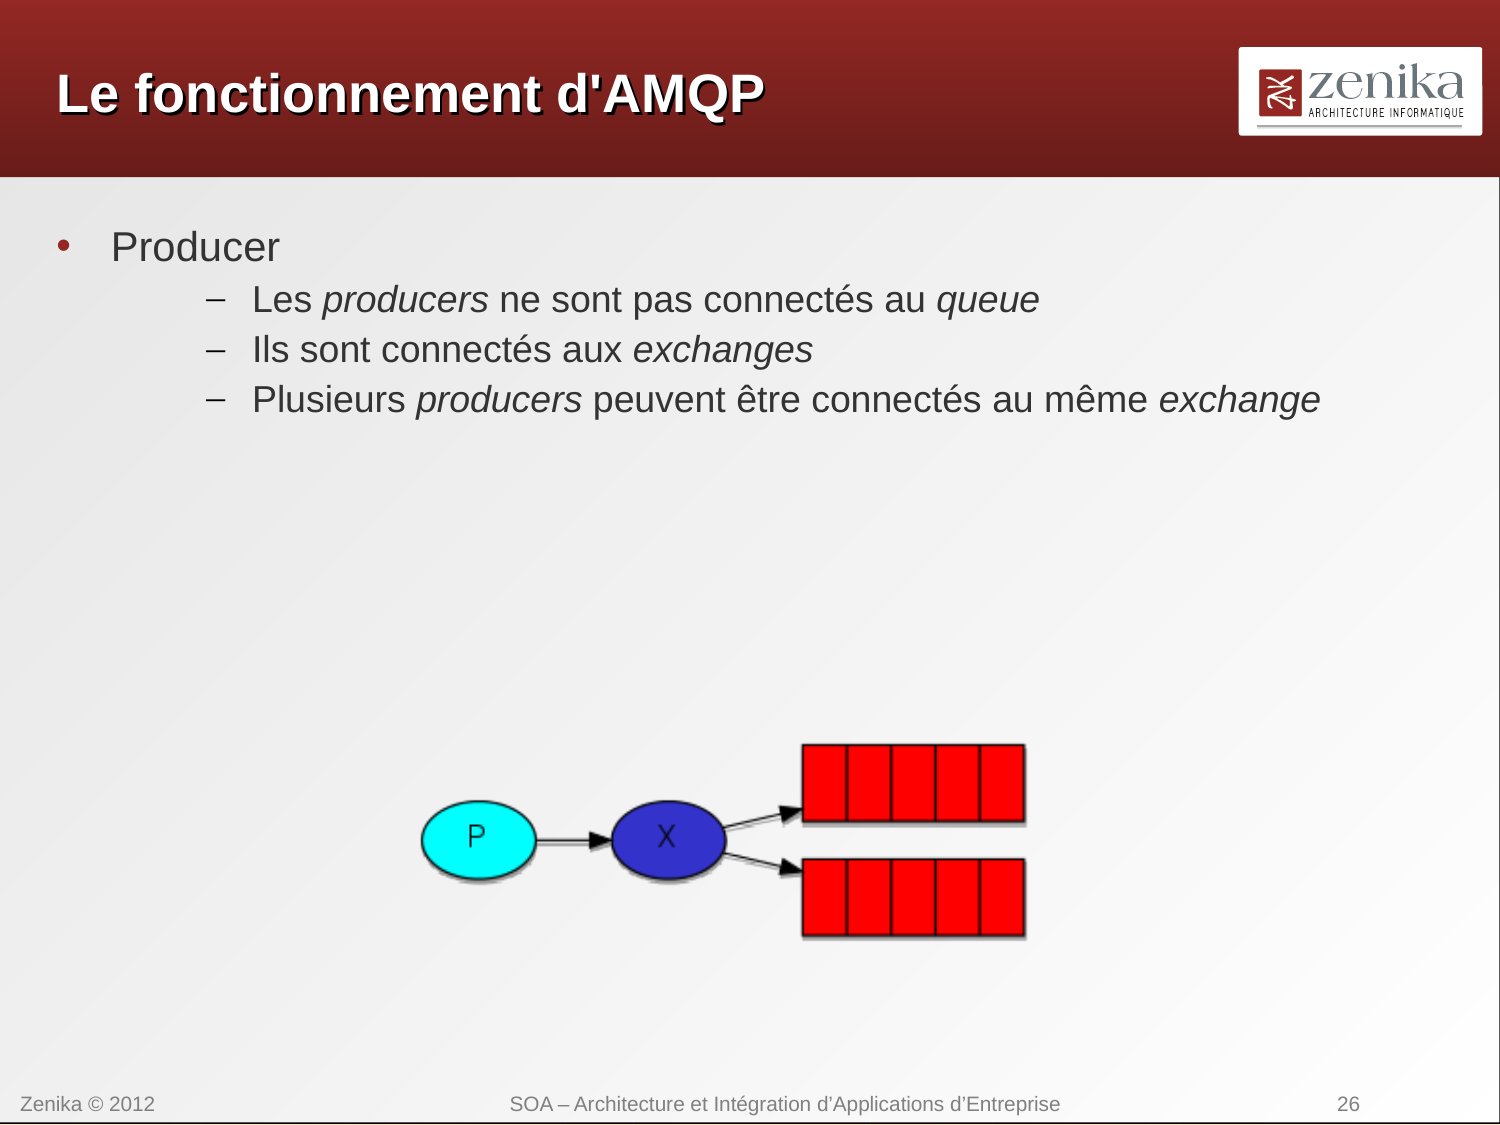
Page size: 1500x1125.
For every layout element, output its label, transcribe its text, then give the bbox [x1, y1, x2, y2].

text_box Producer Les producers ne sont pas connectés au queue Ils sont connectés aux exchanges Plusieurs producers peuvent être connectés au même exchange [41, 221, 1452, 1031]
text_box Le fonctionnement d'AMQP [41, 16, 1223, 178]
picture [414, 737, 1034, 945]
